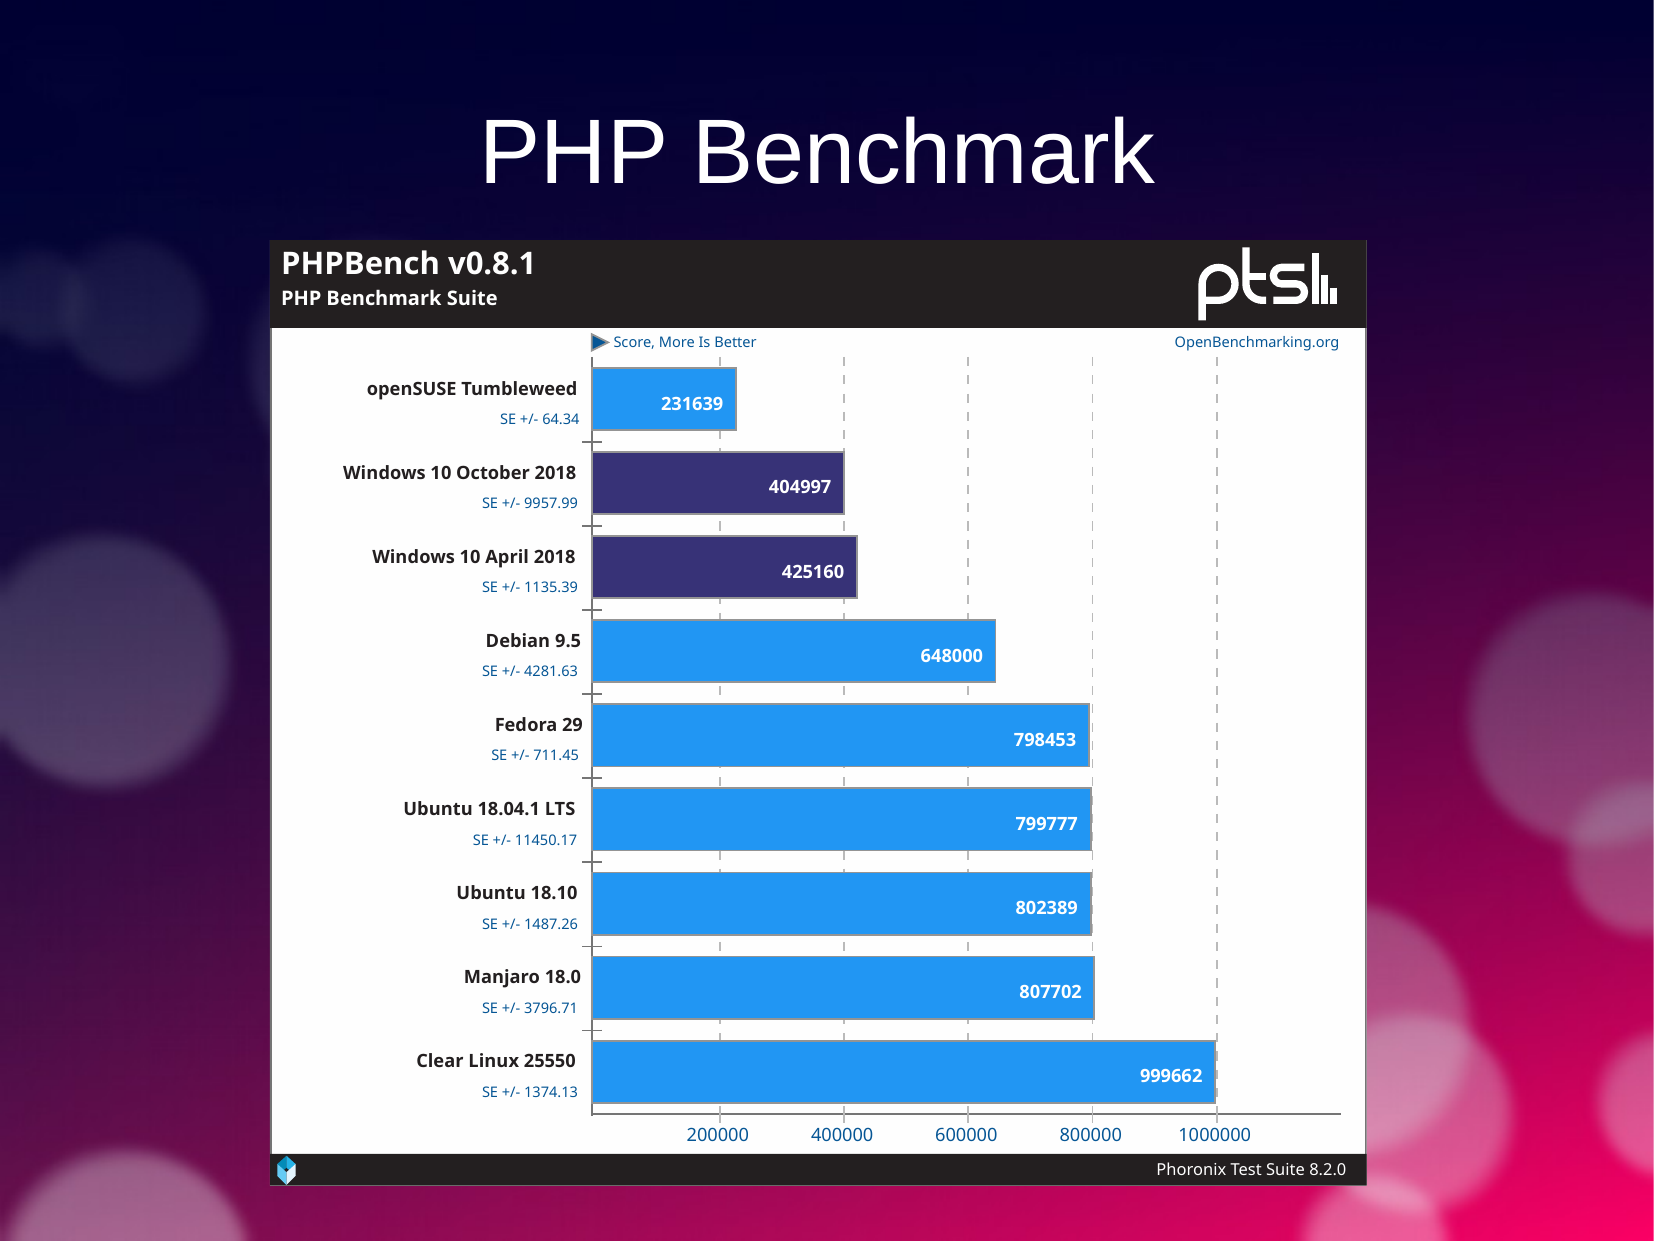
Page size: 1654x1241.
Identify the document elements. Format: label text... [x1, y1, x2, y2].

title PHP Benchmark [86, 47, 1576, 256]
picture [0, 0, 1654, 1241]
